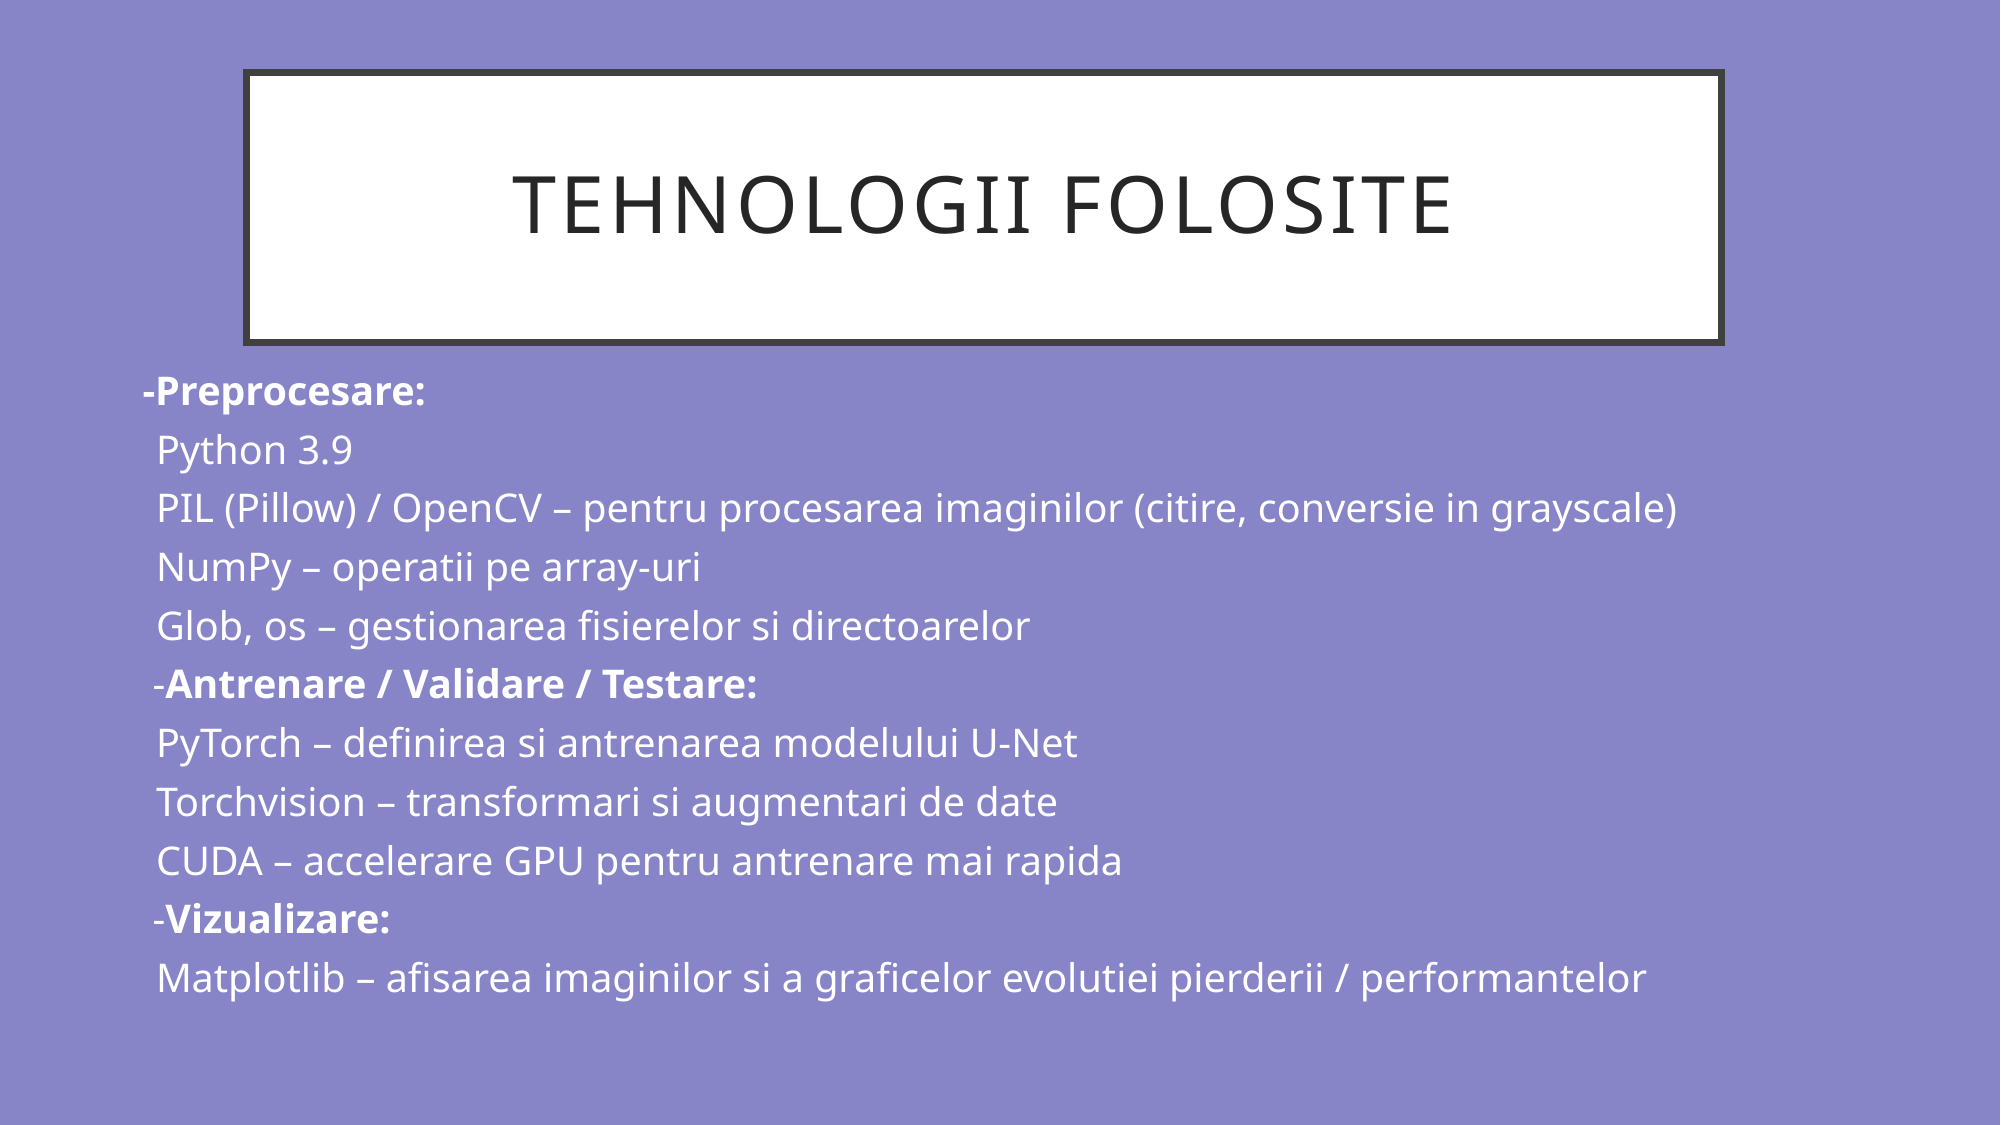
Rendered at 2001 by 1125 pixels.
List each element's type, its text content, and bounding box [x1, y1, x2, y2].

subtitle -Preprocesare: Python 3.9 PIL (Pillow) / OpenCV – pentru procesarea imaginilor (citire, conversie in grayscale) NumPy – operatii pe array-uri Glob, os – gestionarea fisierelor si directoarelor -Antrenare / Validare / Testare: PyTorch – definirea si antrenarea modelului U-Net Torchvision – transformari si augmentari de date CUDA – accelerare GPU pentru antrenare mai rapida -Vizualizare: Matplotlib – afisarea imaginilor si a graficelor evolutiei pierderii / performantelor [127, 367, 1897, 1053]
title Tehnologii folosite [246, 72, 1722, 343]
